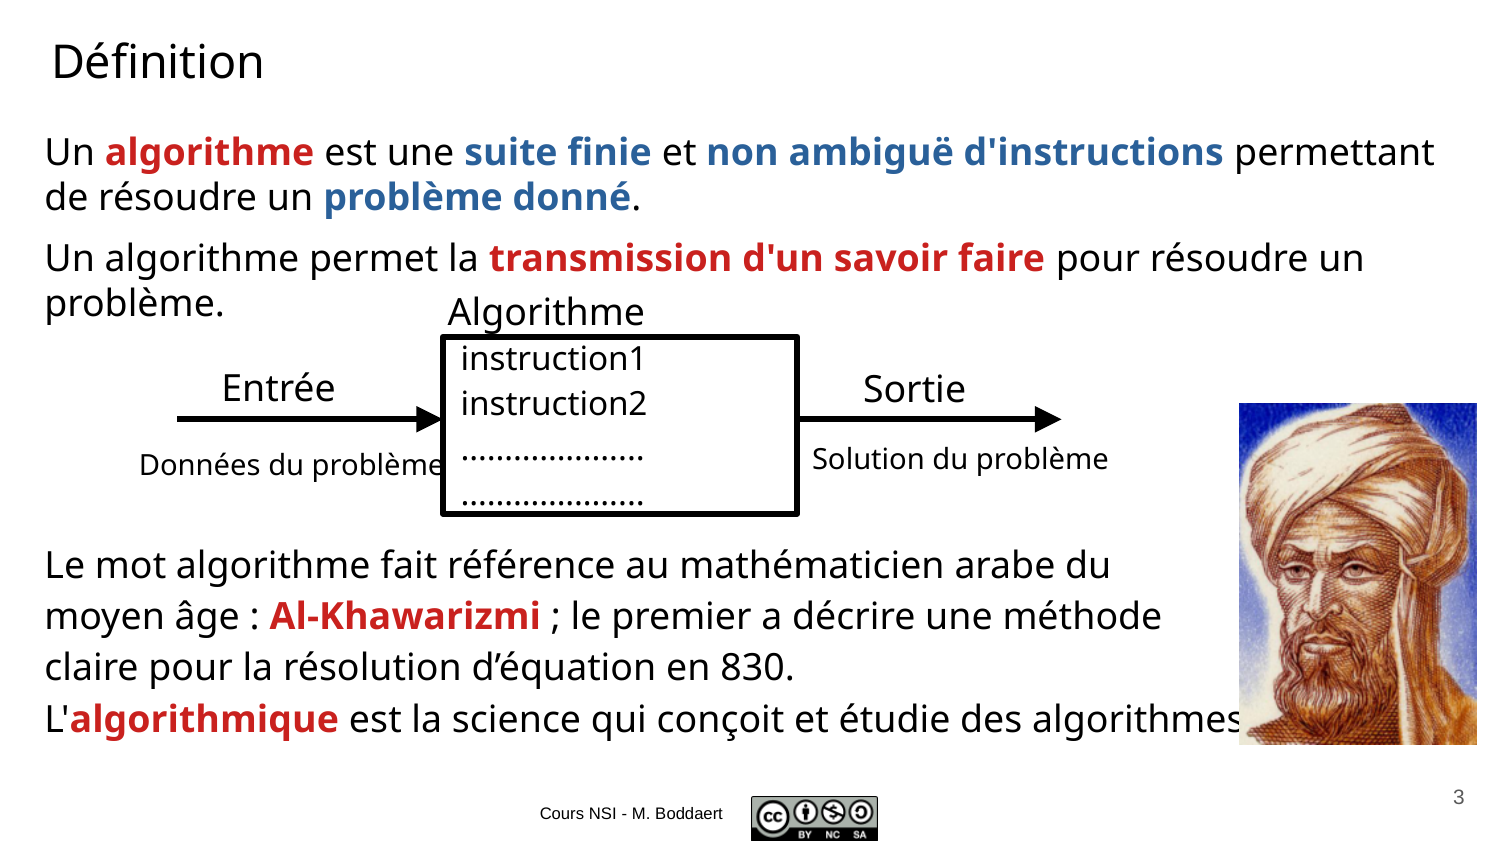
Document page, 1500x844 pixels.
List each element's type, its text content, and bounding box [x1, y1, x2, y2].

text_box Données du problème [124, 437, 438, 486]
text_box L'algorithmique est la science qui conçoit et étudie des algorithmes. [29, 685, 1239, 745]
text_box Solution du problème [797, 431, 1108, 481]
text_box Le mot algorithme fait référence au mathématicien arabe du moyen âge : Al-Khawarizmi ; le premier a décrire une méthode claire pour la résolution d’équation en 830. [29, 531, 1239, 685]
slide_number <numéro> [1389, 764, 1480, 830]
text_box Un algorithme permet la transmission d'un savoir faire pour résoudre un problème. [29, 226, 1500, 343]
picture [1239, 403, 1477, 745]
text_box Un algorithme est une suite finie et non ambiguë d'instructions permettant de résoudre un problème donné. [29, 120, 1477, 226]
text_box Entrée [206, 354, 348, 413]
picture [751, 796, 878, 841]
text_box instruction1 instruction2 ………………... ………………... [442, 336, 798, 514]
title Définition [51, 13, 1449, 108]
text_box Sortie [848, 355, 977, 414]
text_box Algorithme [432, 278, 647, 337]
